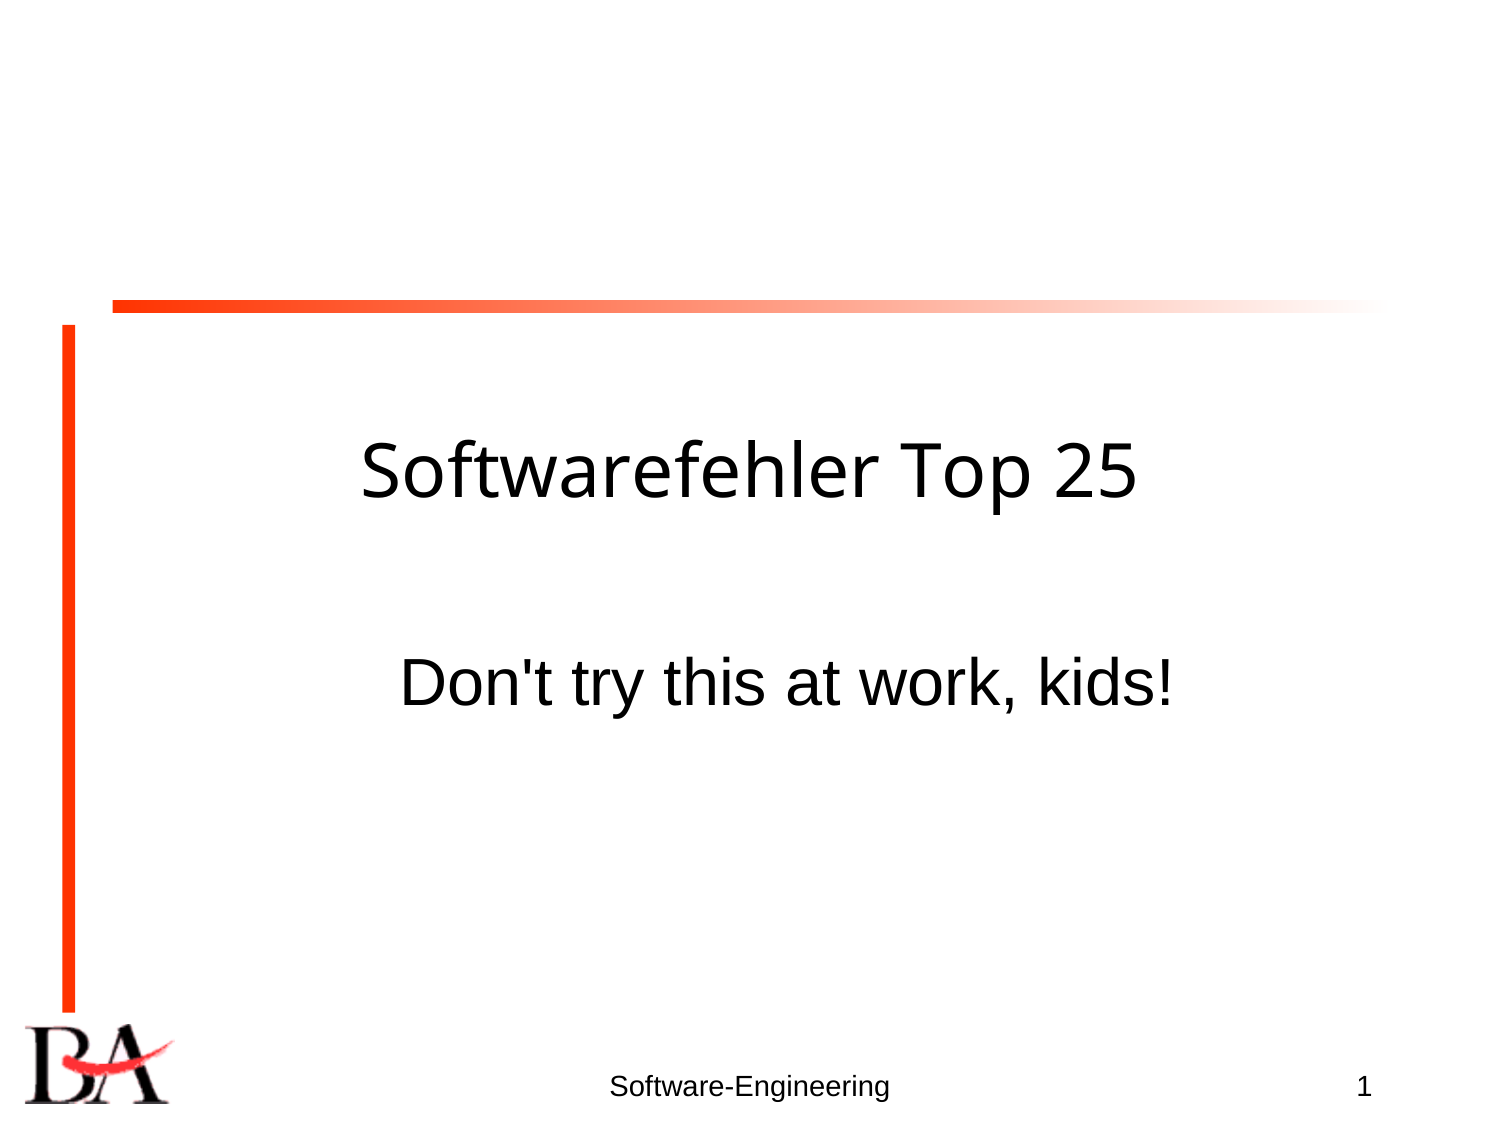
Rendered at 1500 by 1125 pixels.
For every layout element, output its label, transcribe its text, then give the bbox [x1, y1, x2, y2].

subtitle Don't try this at work, kids! [225, 637, 1276, 926]
picture [24, 1024, 175, 1104]
title Softwarefehler Top 25 [112, 374, 1388, 563]
